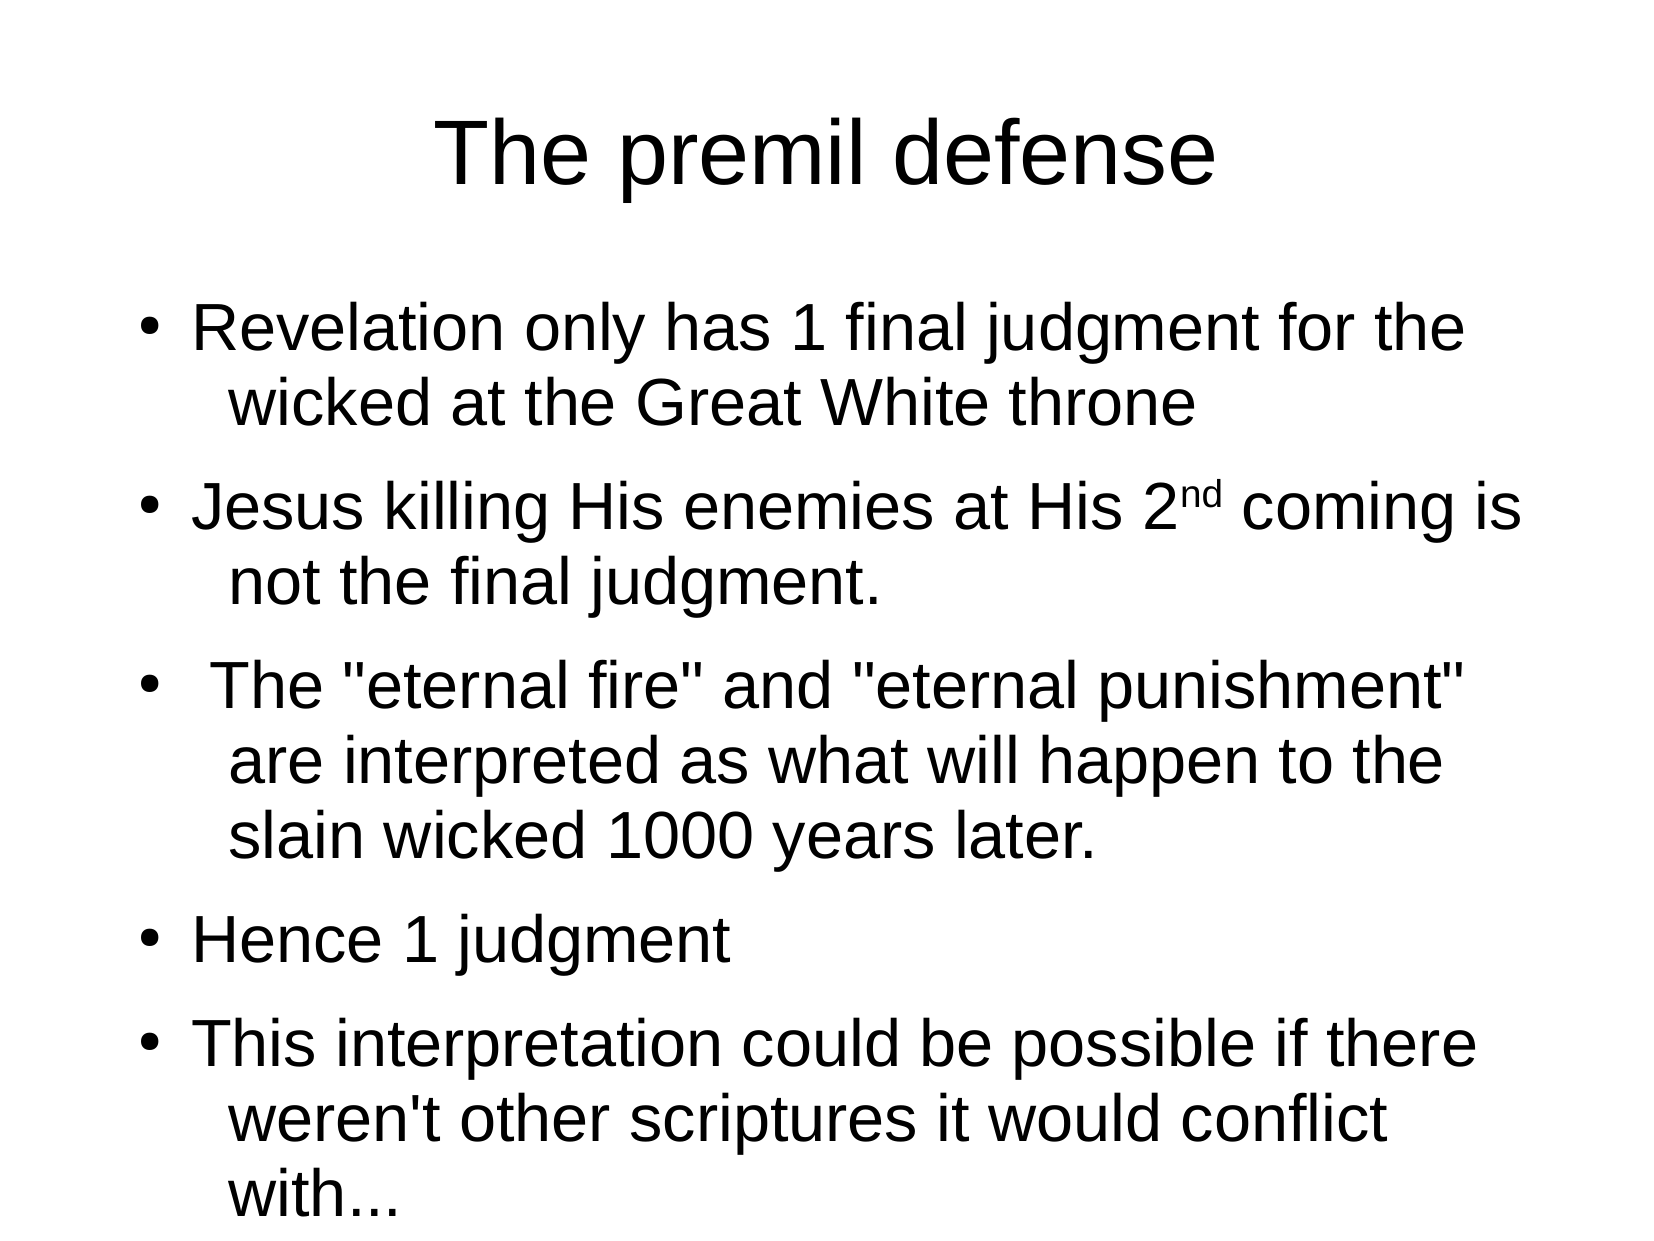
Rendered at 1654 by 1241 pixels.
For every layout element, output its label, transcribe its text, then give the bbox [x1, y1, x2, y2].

list Revelation only has 1 final judgment for the wicked at the Great White throne Jesus killing His enemies at His 2nd coming is not the final judgment. The "eternal fire" and "eternal punishment" are interpreted as what will happen to the slain wicked 1000 years later. Hence 1 judgment This interpretation could be possible if there weren't other scriptures it would conflict with... [82, 290, 1571, 1234]
title The premil defense [82, 49, 1571, 257]
